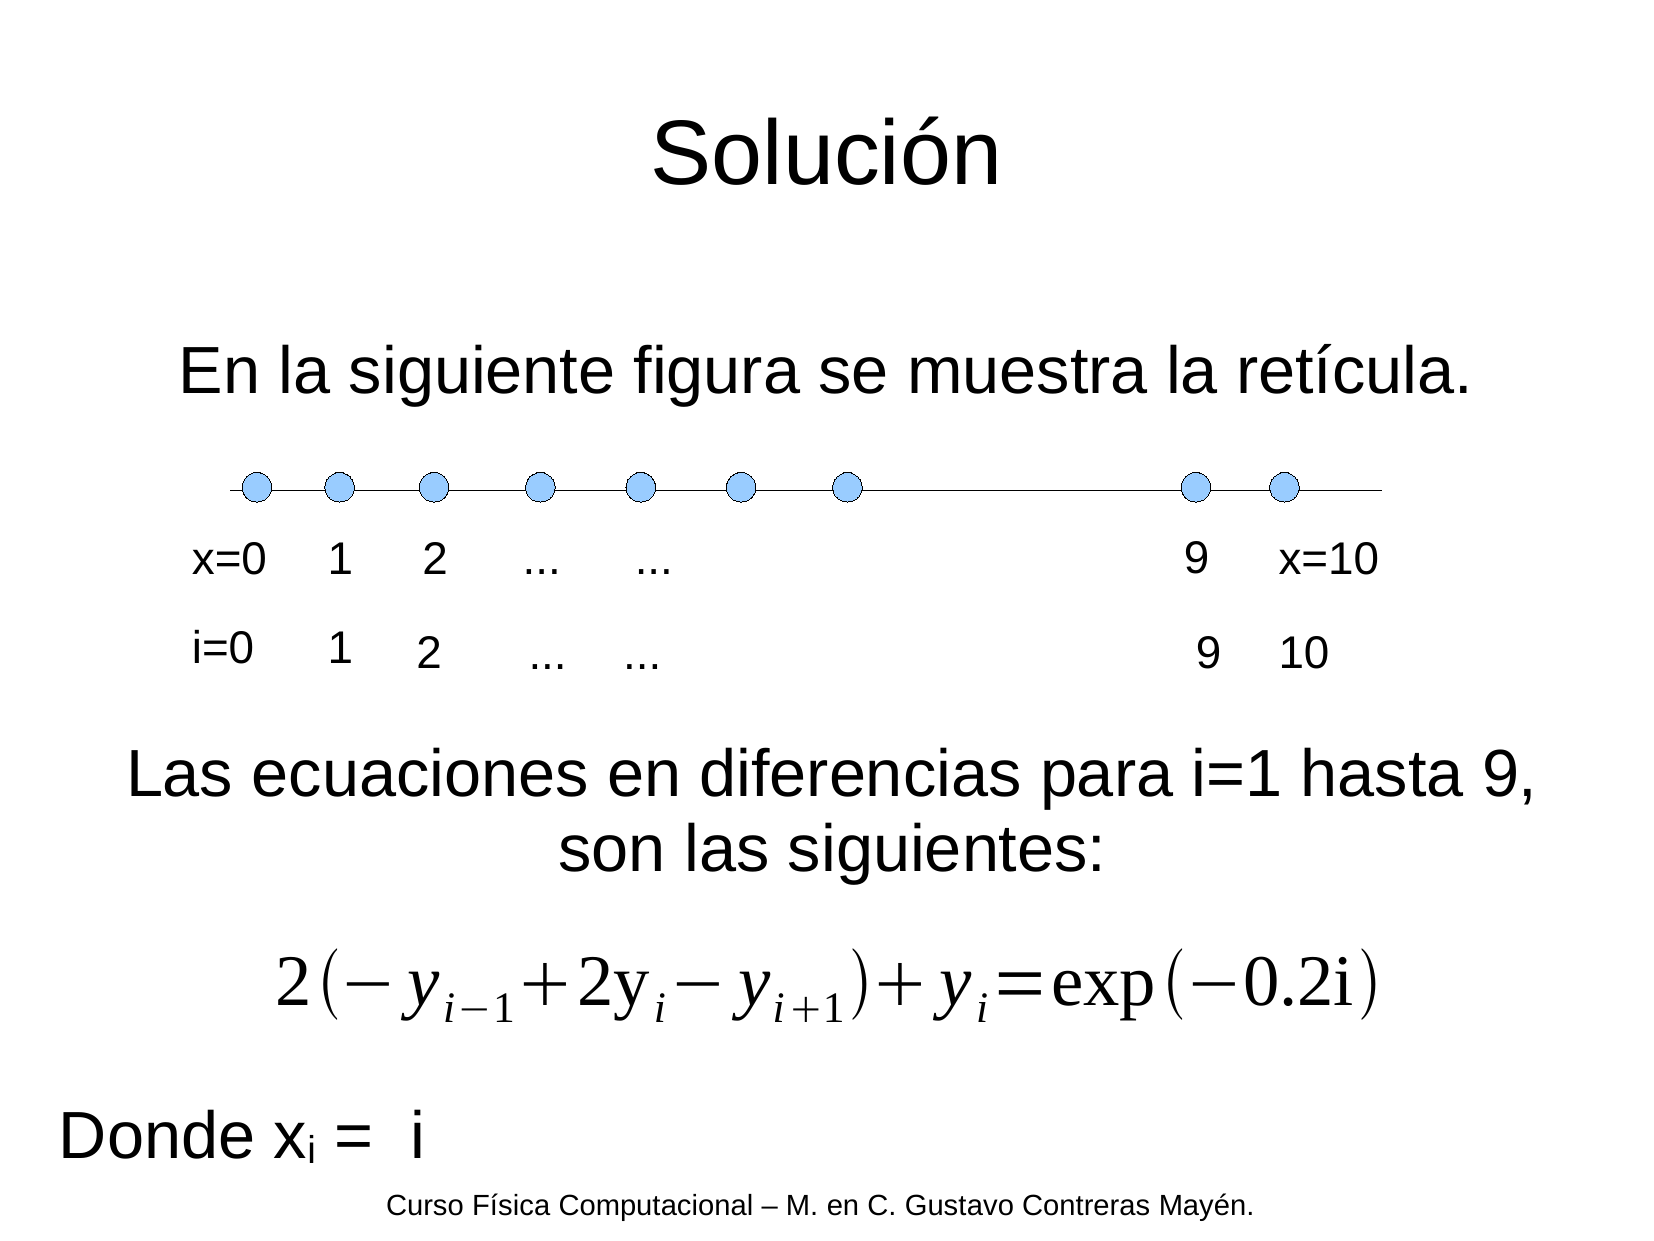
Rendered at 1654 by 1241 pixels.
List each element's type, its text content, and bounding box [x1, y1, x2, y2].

text_box 2 [407, 525, 502, 592]
text_box [419, 472, 449, 503]
text_box 10 [1263, 620, 1471, 686]
text_box Donde xi = i [59, 1063, 1548, 1209]
text_box [832, 472, 863, 503]
text_box x=10 [1263, 525, 1424, 592]
text_box i=0 [177, 614, 325, 681]
text_box [625, 472, 656, 503]
chart [268, 941, 1388, 1034]
subtitle En la siguiente figura se muestra la retícula. [82, 297, 1571, 443]
text_box [1269, 472, 1300, 503]
text_box 1 [325, 614, 373, 681]
text_box ... [513, 620, 585, 687]
text_box 9 [1181, 620, 1252, 686]
text_box [324, 472, 355, 503]
text_box ... [507, 525, 603, 592]
text_box ... [620, 525, 715, 592]
text_box x=0 [177, 525, 325, 592]
text_box Las ecuaciones en diferencias para i=1 hasta 9, son las siguientes: [88, 736, 1577, 886]
text_box 2 [401, 620, 473, 686]
title Solución [82, 56, 1571, 250]
text_box 9 [1169, 524, 1270, 591]
text_box [525, 472, 556, 503]
text_box ... [608, 620, 680, 687]
text_box 1 [325, 525, 402, 592]
text_box [726, 472, 756, 503]
text_box [242, 472, 272, 503]
text_box [1181, 472, 1211, 503]
